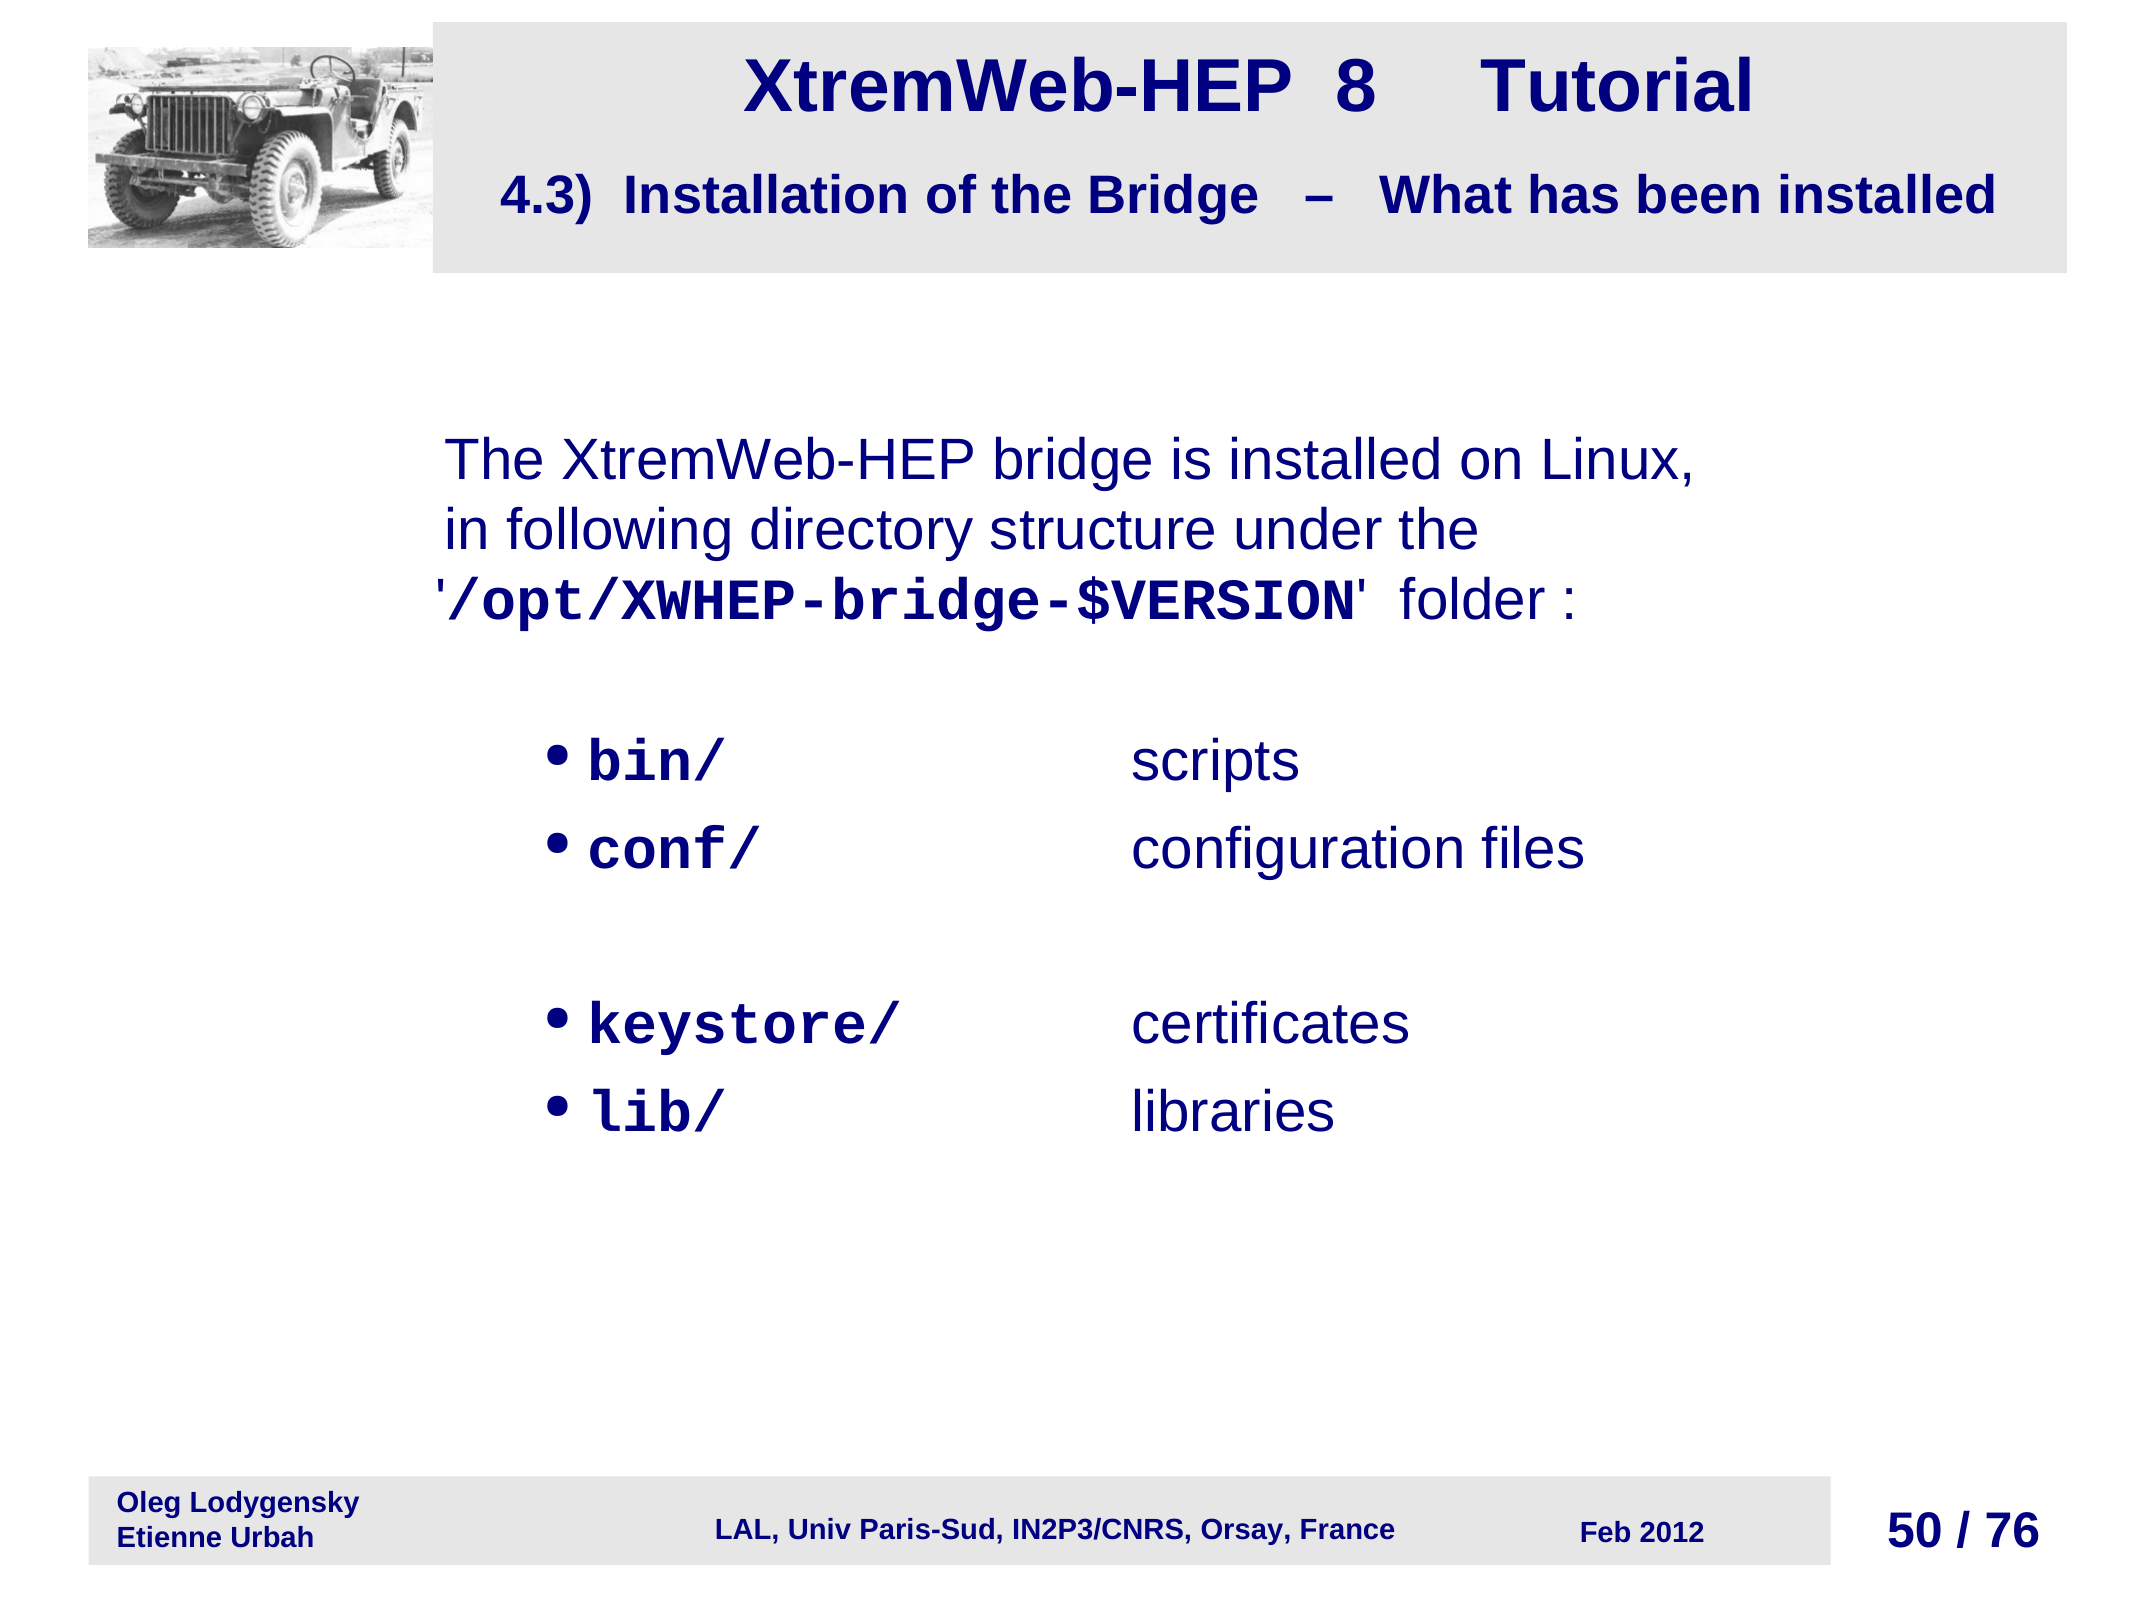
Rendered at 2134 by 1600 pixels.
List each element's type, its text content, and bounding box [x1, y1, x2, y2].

text_box bin/ conf/ keystore/ lib/ [534, 650, 913, 1144]
title 4.3) Installation of the Bridge – What has been installed [442, 118, 2067, 266]
text_box The XtremWeb-HEP bridge is installed on Linux, in following directory structure under the '/opt/XWHEP-bridge-$VERSION' folder : [435, 420, 1743, 650]
picture [88, 47, 433, 248]
text_box scripts configuration files certificates libraries [1122, 634, 1876, 1095]
